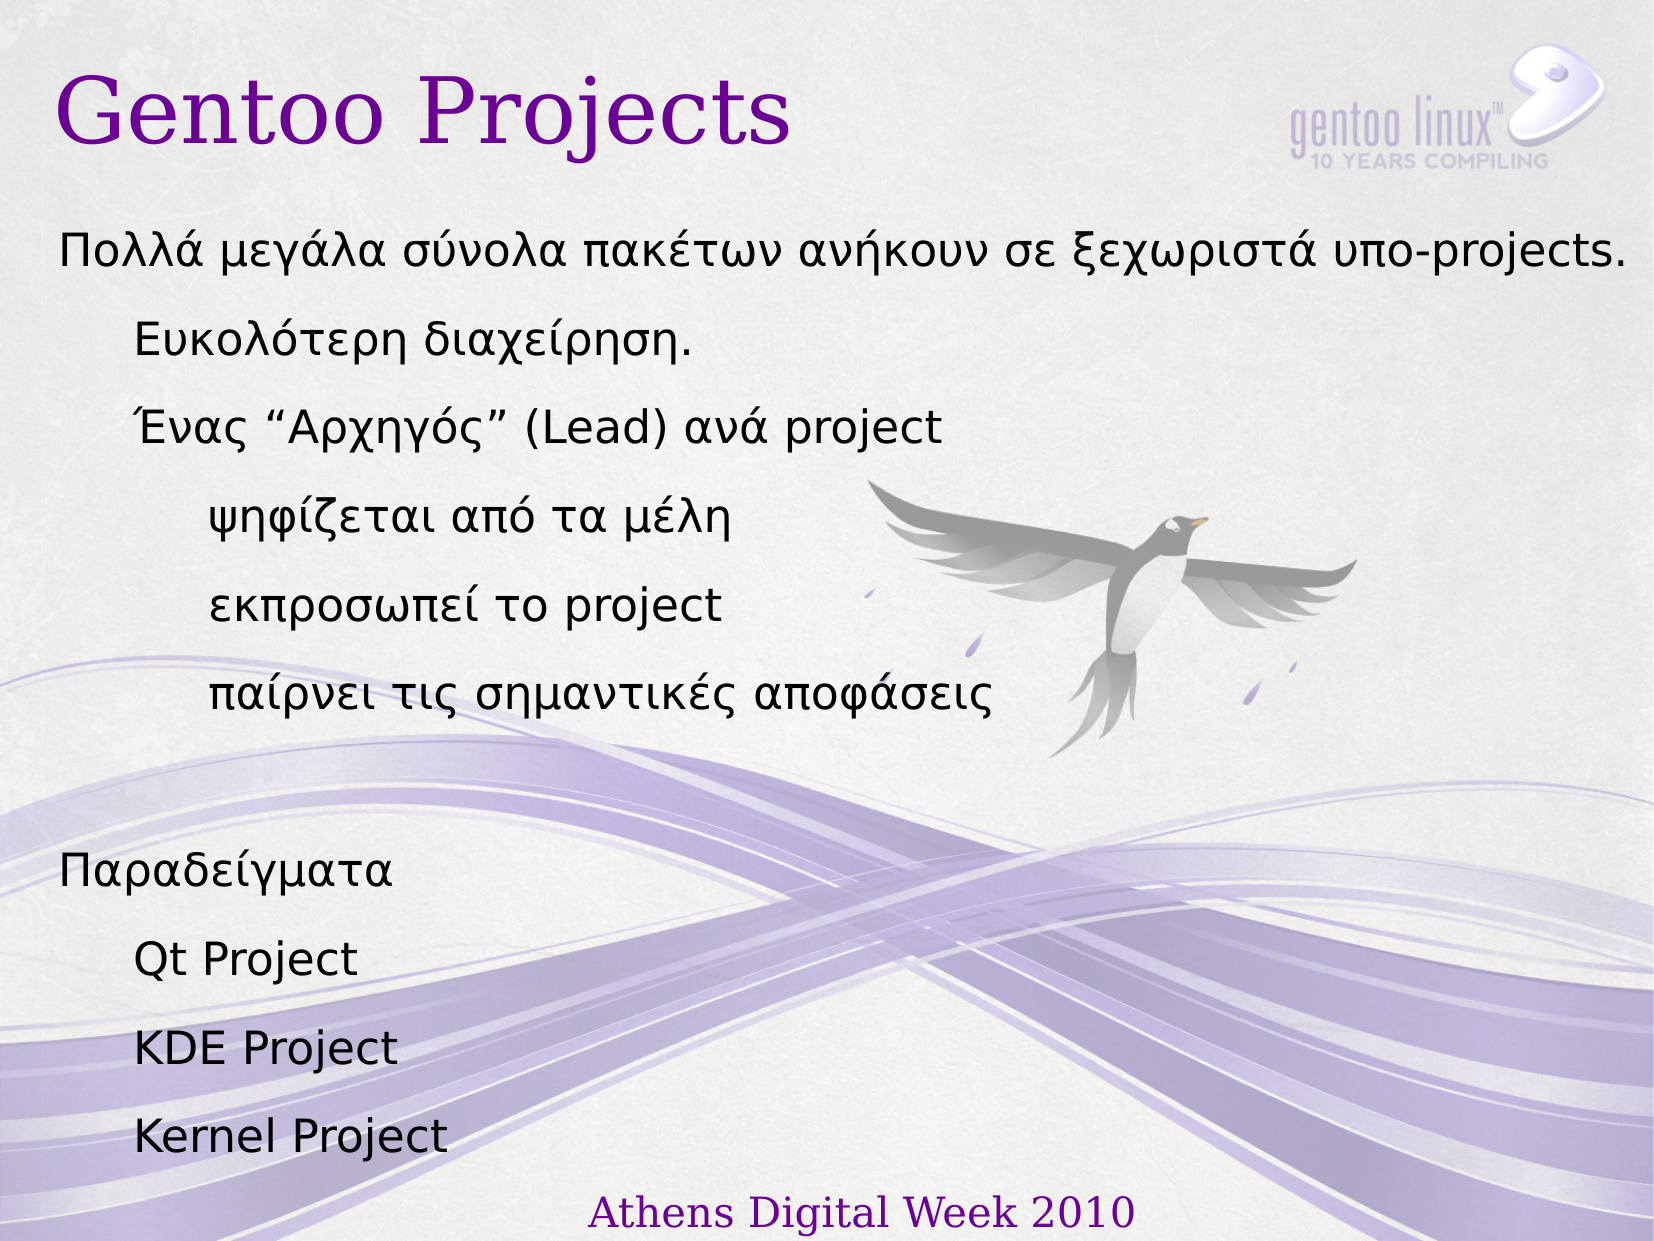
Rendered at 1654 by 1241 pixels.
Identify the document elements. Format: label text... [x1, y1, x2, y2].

title Athens Digital Week 2010 [562, 1189, 1163, 1238]
title Gentoo Projects [53, 8, 1542, 181]
picture [0, 0, 1654, 1241]
text_box Πολλά μεγάλα σύνολα πακέτων ανήκουν σε ξεχωριστά υπο-projects. Ευκολότερη διαχείρηση. Ένας “Αρχηγός” (Lead) ανά project ψηφίζεται από τα μέλη εκπροσωπεί το project παίρνει τις σημαντικές αποφάσεις Παραδείγματα Qt Project KDE Project Kernel Project [43, 181, 1647, 1177]
